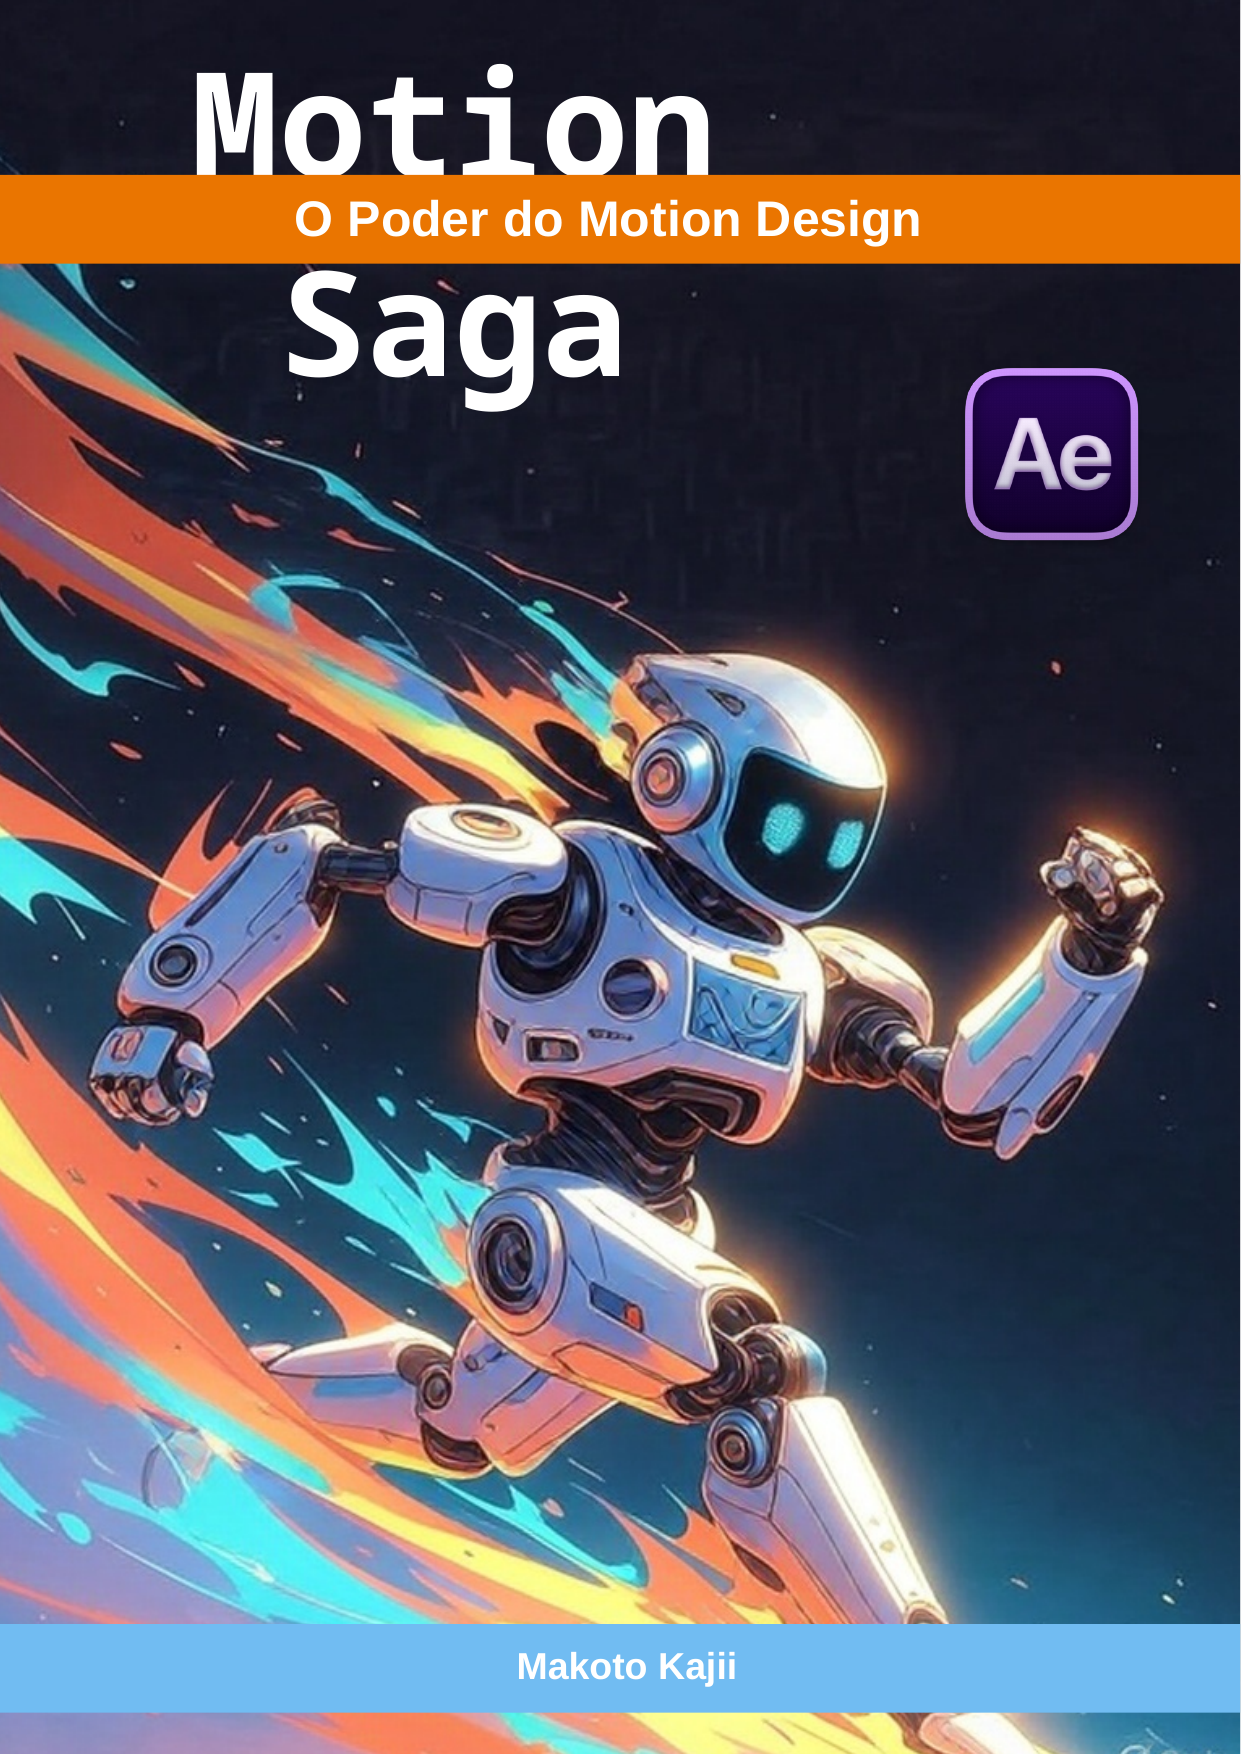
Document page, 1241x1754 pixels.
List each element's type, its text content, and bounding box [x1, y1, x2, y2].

picture [0, 0, 1241, 174]
text_box O Poder do Motion Design [280, 183, 960, 255]
text_box [0, 174, 1241, 264]
picture [0, 264, 1241, 1624]
text_box Makoto Kajii [501, 1638, 768, 1713]
text_box Motion Saga [177, 14, 1093, 174]
picture [0, 1713, 1241, 1754]
text_box [944, 347, 1159, 562]
text_box [0, 1624, 1241, 1713]
